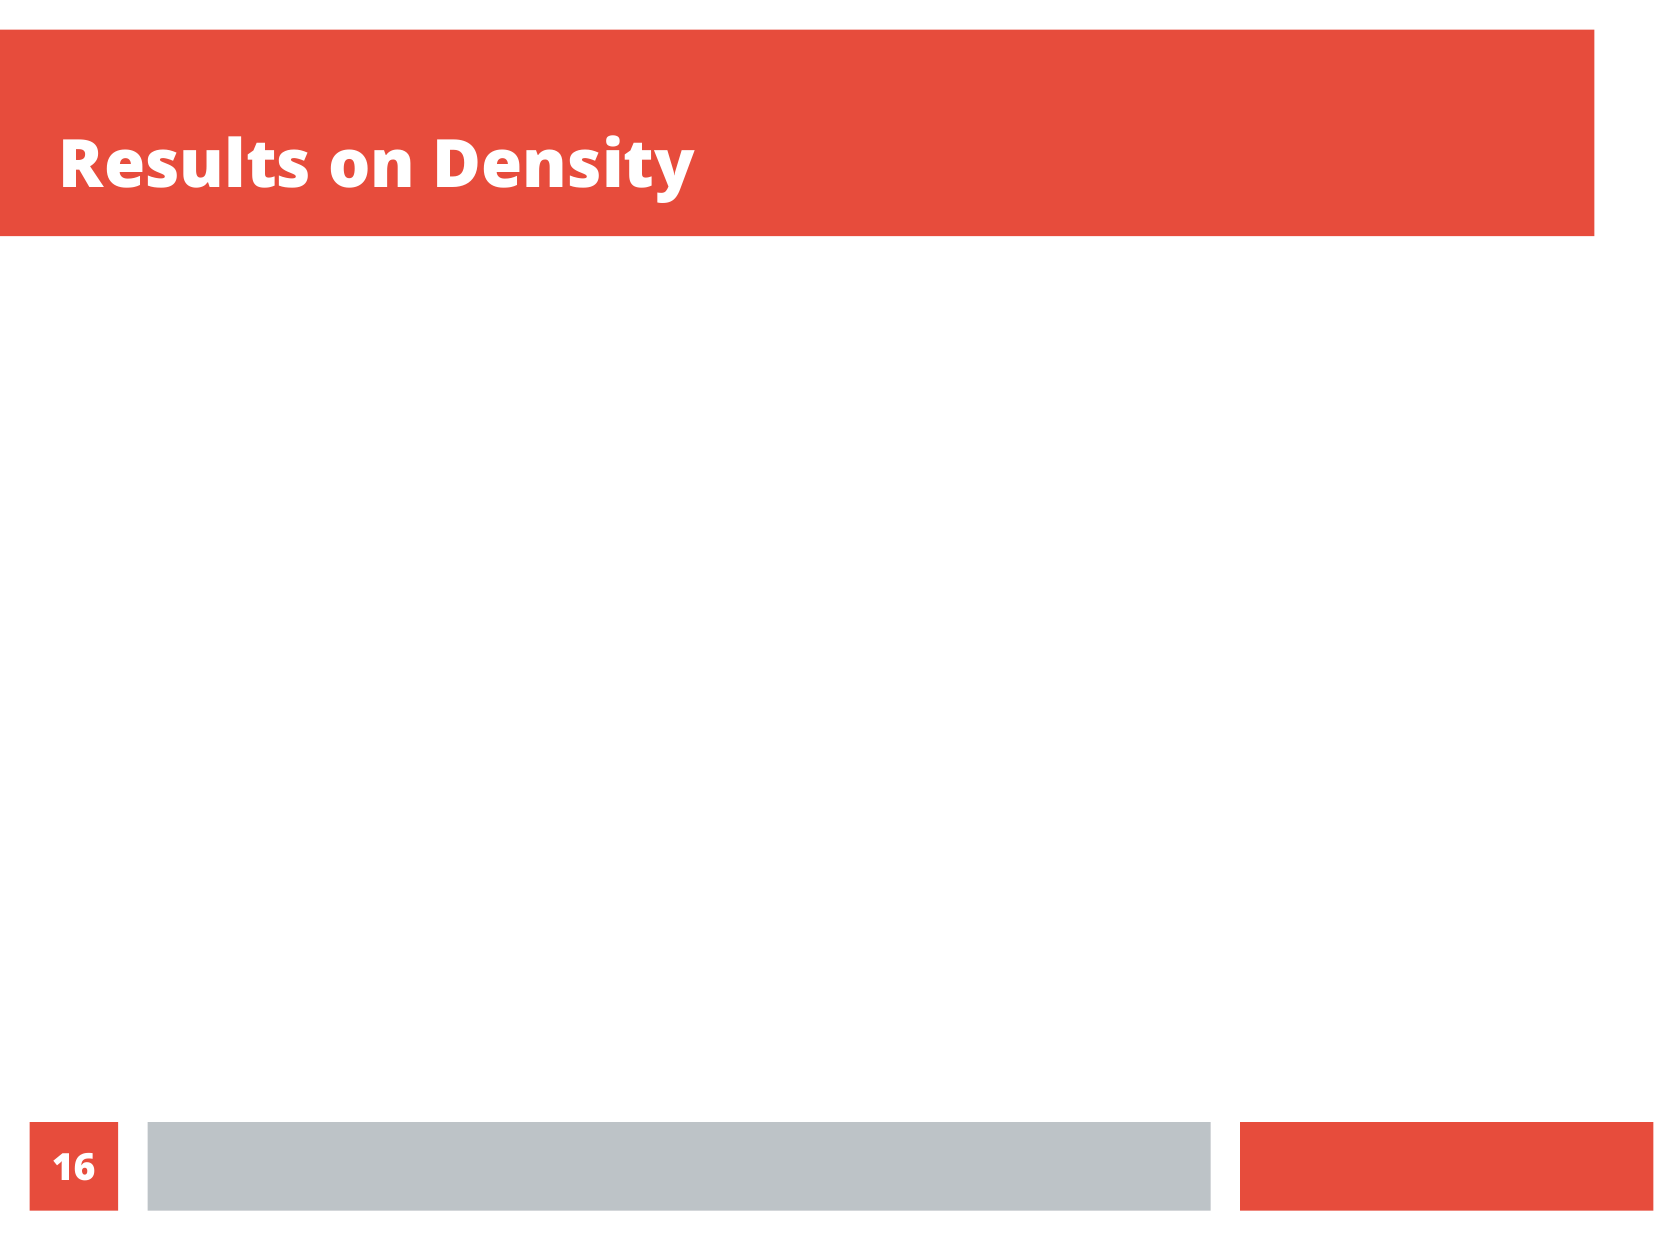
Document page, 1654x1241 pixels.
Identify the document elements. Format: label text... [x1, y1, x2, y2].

title Results on Density [59, 59, 1595, 207]
